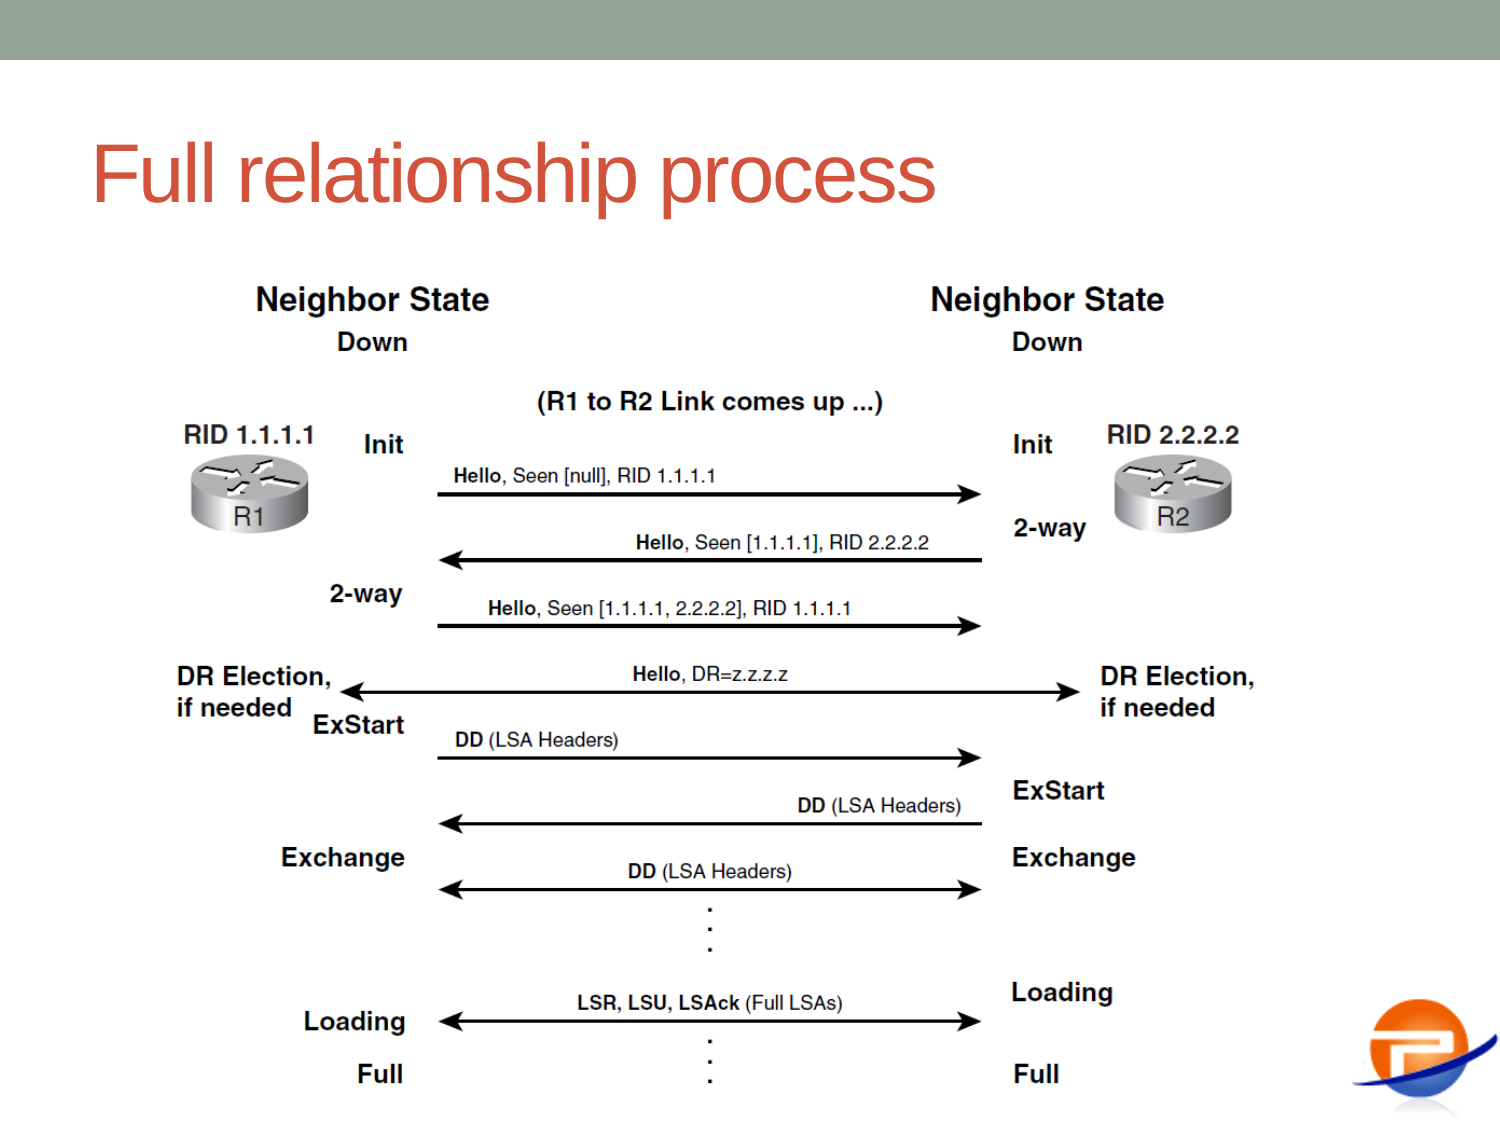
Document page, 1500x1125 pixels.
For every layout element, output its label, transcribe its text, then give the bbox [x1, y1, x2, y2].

title Full relationship process [75, 87, 1426, 251]
picture [1351, 998, 1500, 1125]
picture [112, 268, 1299, 1122]
